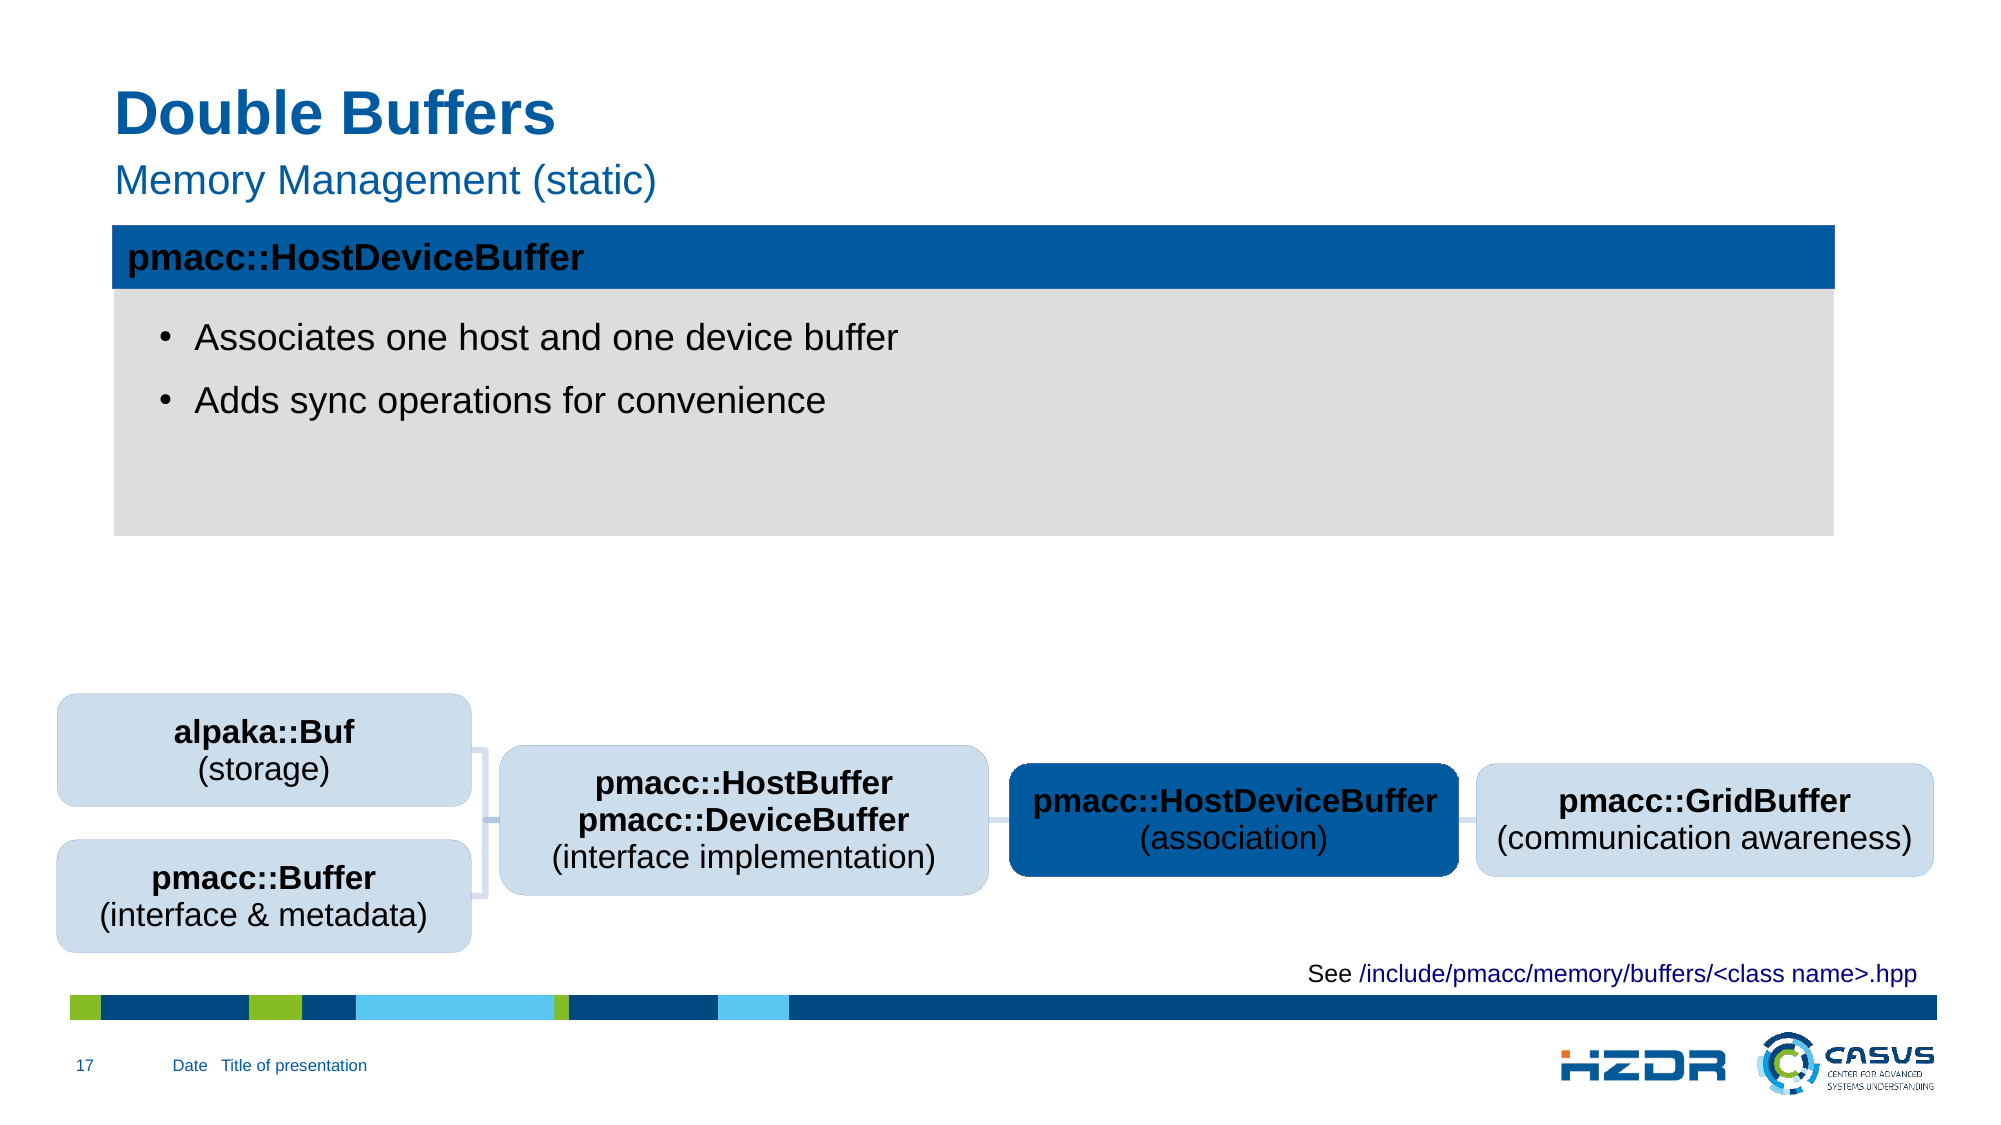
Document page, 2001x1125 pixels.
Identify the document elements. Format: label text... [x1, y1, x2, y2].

text_box pmacc::HostDeviceBuffer [112, 225, 1835, 289]
text_box pmacc::GridBuffer (communication awareness) [1476, 763, 1934, 877]
text_box alpaka::Buf (storage) [57, 693, 472, 807]
picture [572, 995, 1937, 1020]
text_box pmacc::Buffer (interface & metadata) [56, 840, 472, 953]
text_box pmacc::HostDeviceBuffer (association) [1009, 763, 1459, 877]
text_box See /include/pmacc/memory/buffers/<class name>.hpp [890, 952, 1934, 1005]
picture [1757, 1032, 1934, 1095]
text_box Associates one host and one device buffer Adds sync operations for convenience [114, 289, 1834, 536]
picture [1560, 1049, 1726, 1081]
text_box Memory Management (static) [114, 152, 1267, 208]
picture [104, 995, 569, 1020]
picture [70, 995, 101, 1020]
slide_number Date [107, 1034, 208, 1095]
text_box pmacc::HostBuffer pmacc::DeviceBuffer (interface implementation) [499, 745, 989, 896]
title Double Buffers [114, 80, 1934, 148]
